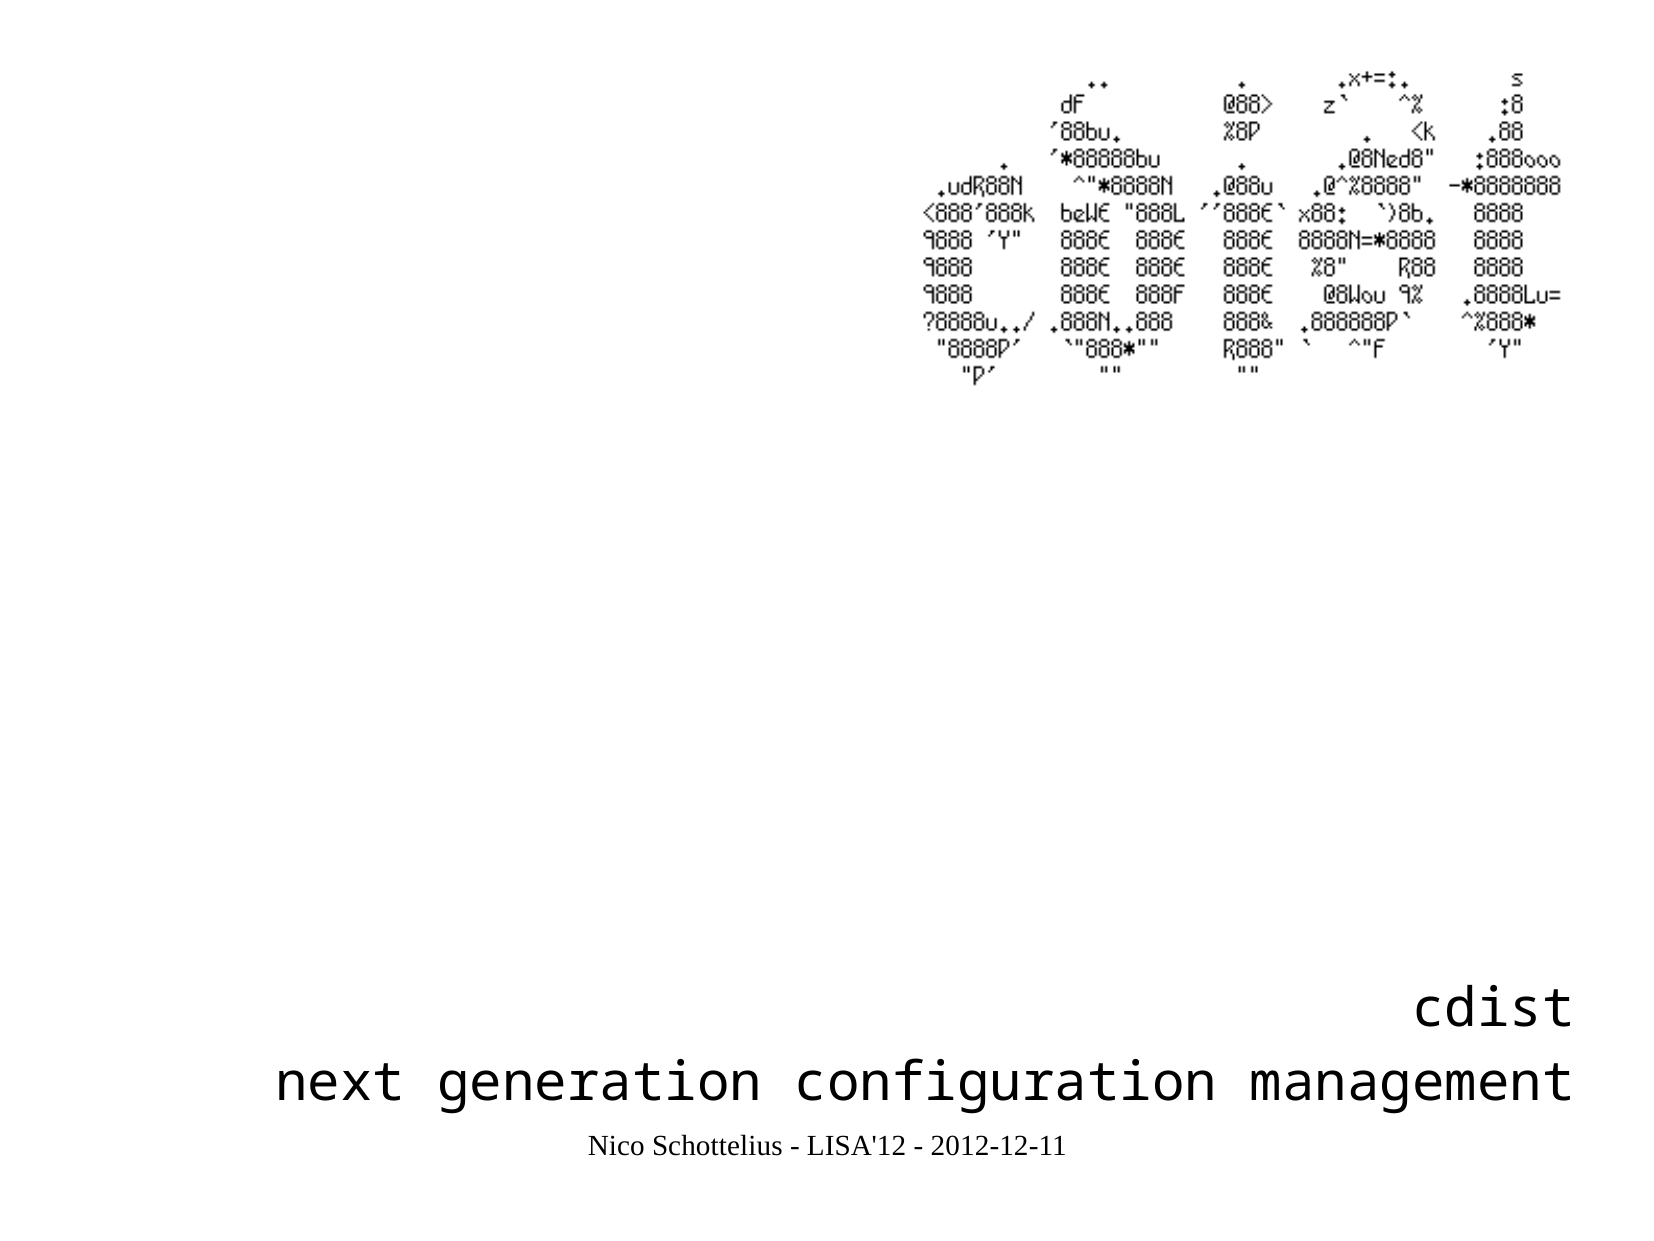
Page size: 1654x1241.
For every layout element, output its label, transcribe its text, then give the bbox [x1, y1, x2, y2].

picture [920, 49, 1571, 396]
subtitle cdist next generation configuration management [119, 915, 1576, 1171]
